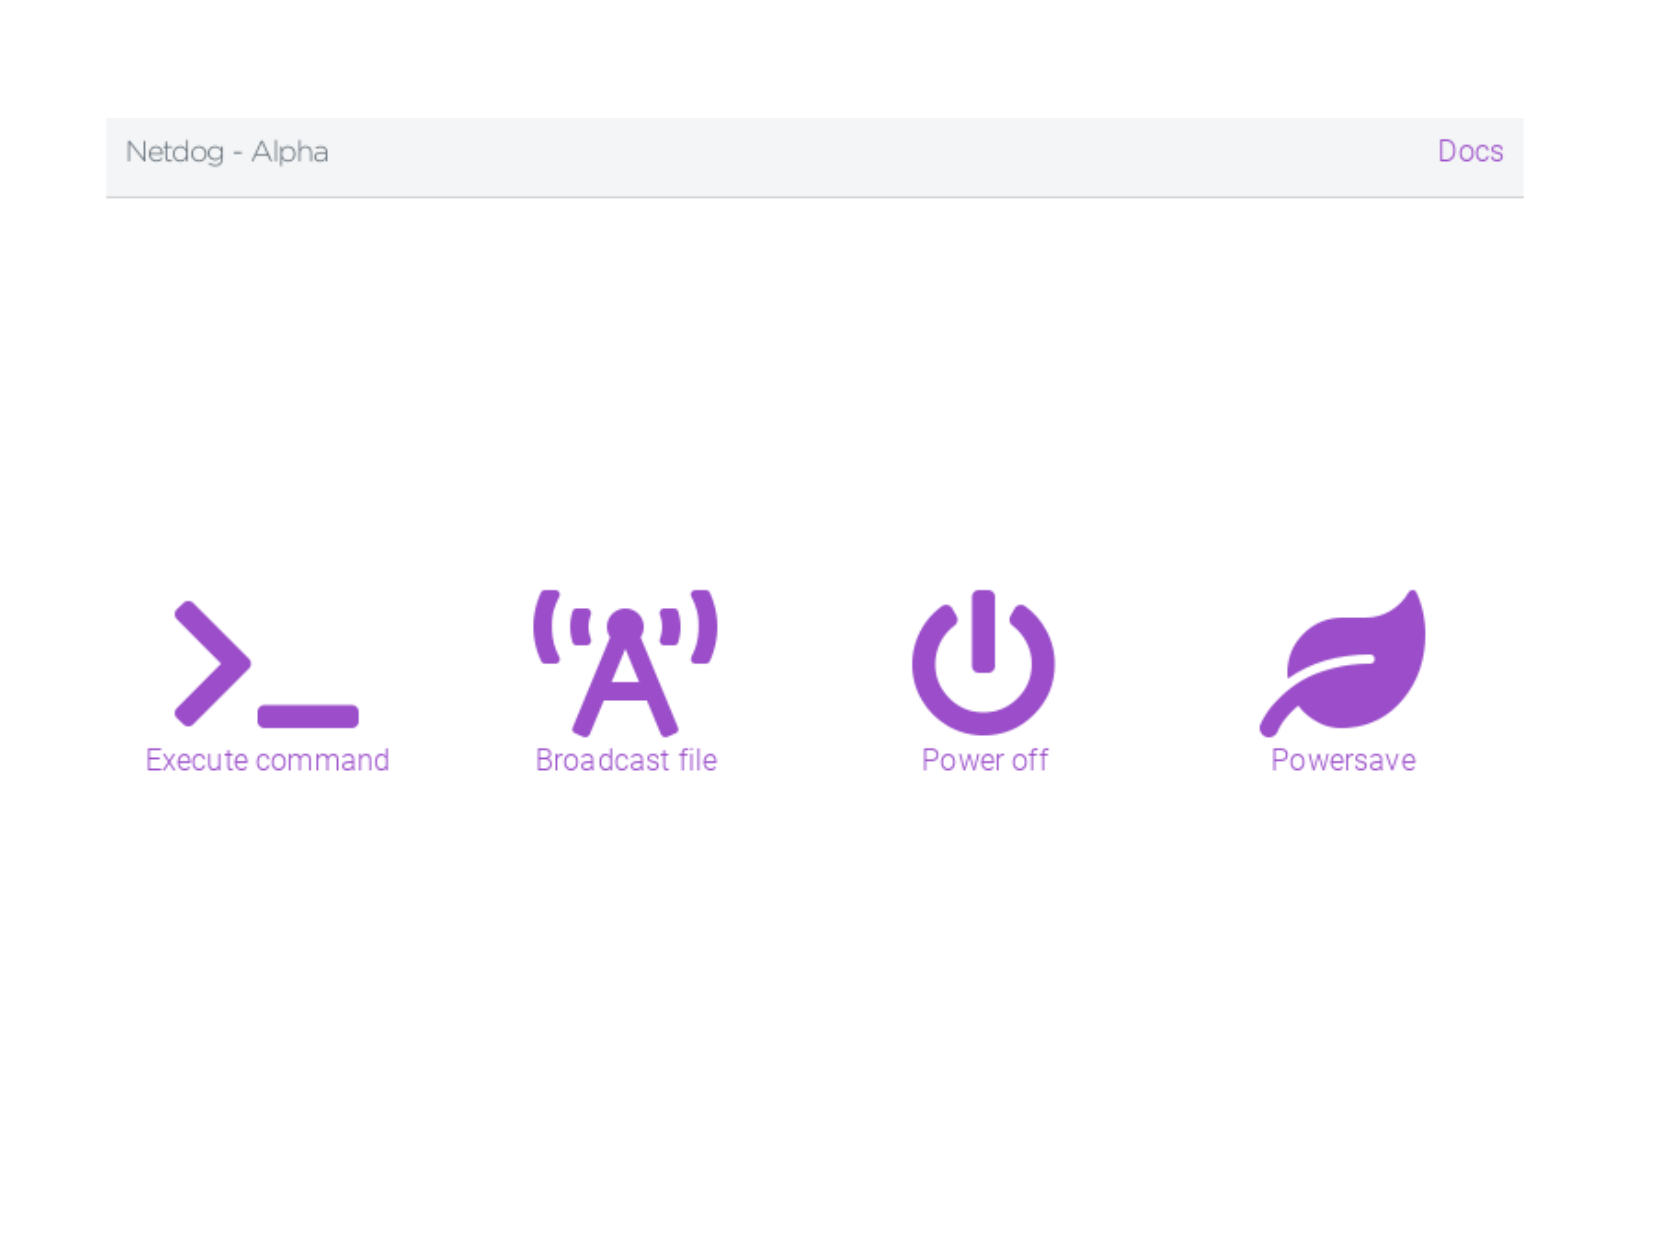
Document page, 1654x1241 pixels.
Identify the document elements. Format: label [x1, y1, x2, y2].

picture [106, 118, 1524, 1087]
